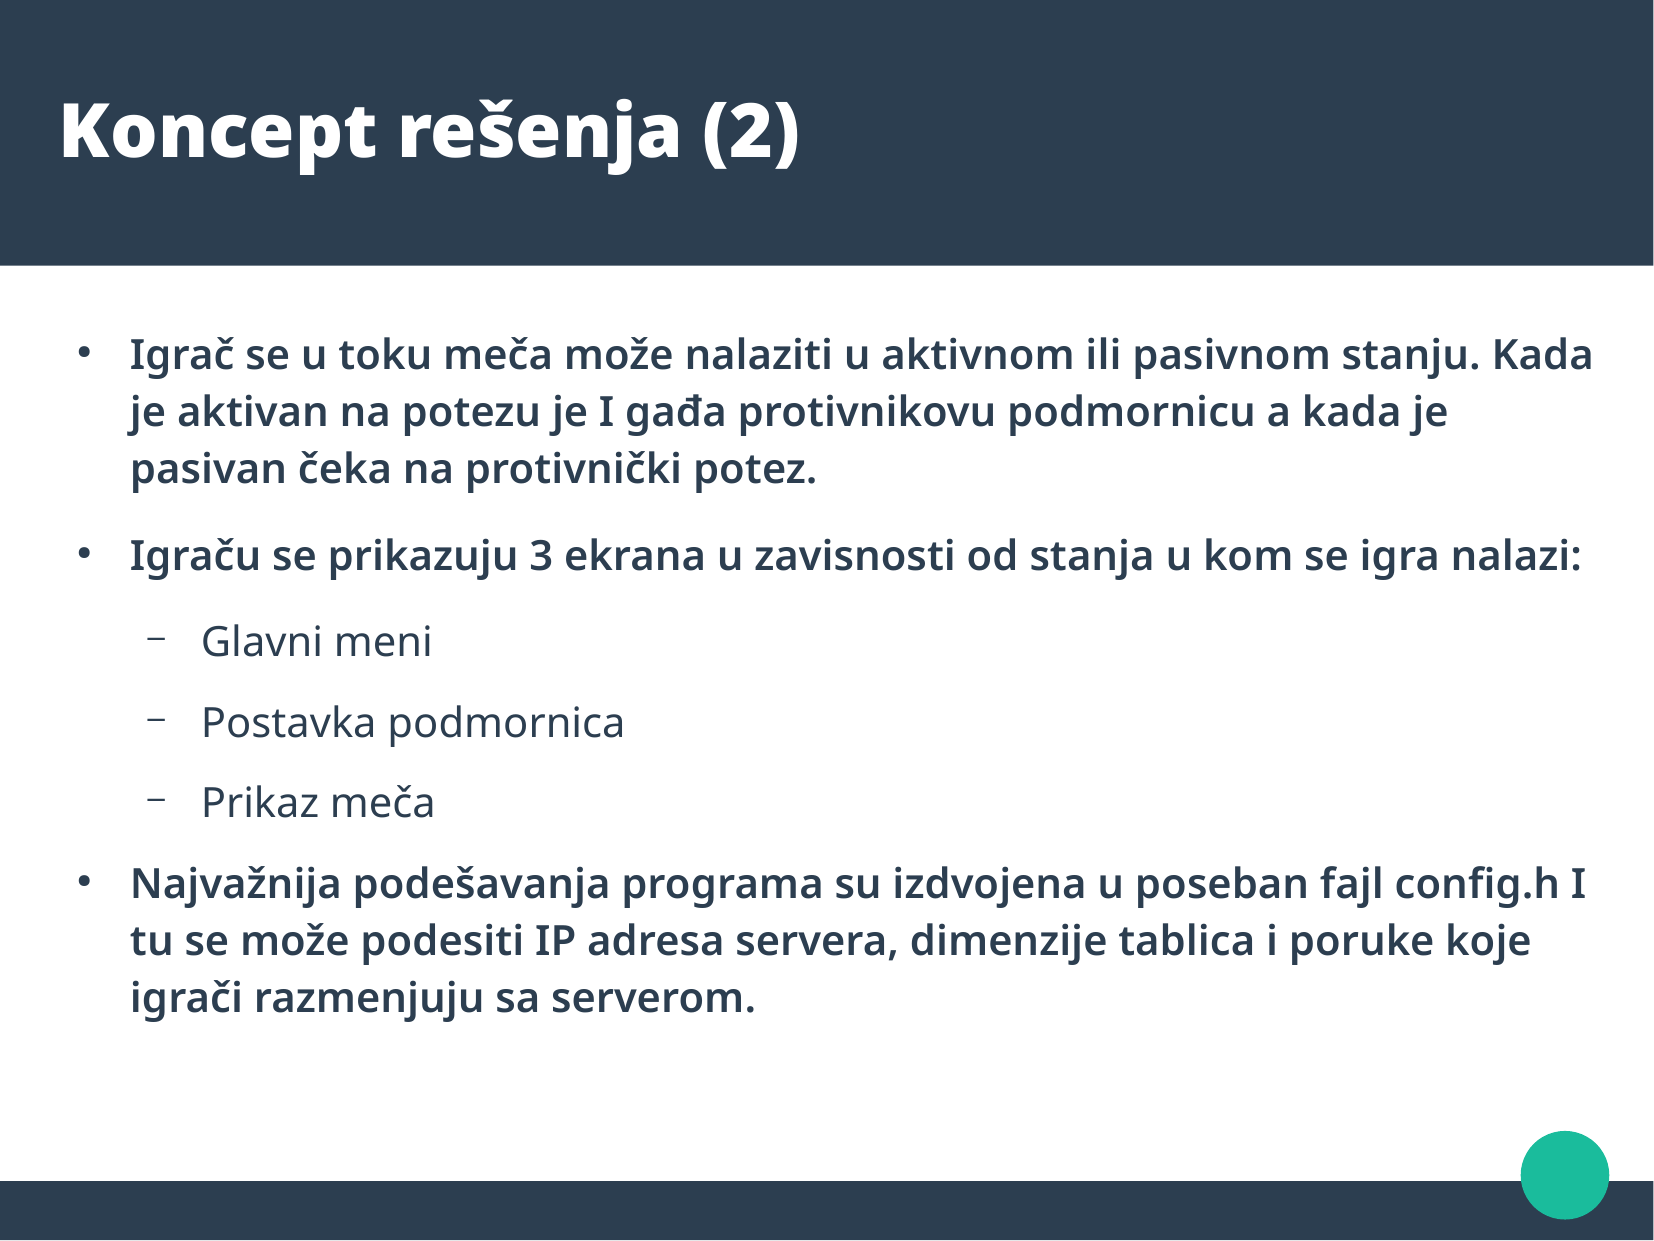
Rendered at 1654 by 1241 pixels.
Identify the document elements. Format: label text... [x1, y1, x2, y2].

title Koncept rešenja (2) [59, 49, 1595, 207]
list Igrač se u toku meča može nalaziti u aktivnom ili pasivnom stanju. Kada je aktivan na potezu je I gađa protivnikovu podmornicu a kada je pasivan čeka na protivnički potez. Igraču se prikazuju 3 ekrana u zavisnosti od stanja u kom se igra nalazi: Glavni meni Postavka podmornica Prikaz meča Najvažnija podešavanja programa su izdvojena u poseban fajl config.h I tu se može podesiti IP adresa servera, dimenzije tablica i poruke koje igrači razmenjuju sa serverom. [59, 324, 1595, 1152]
